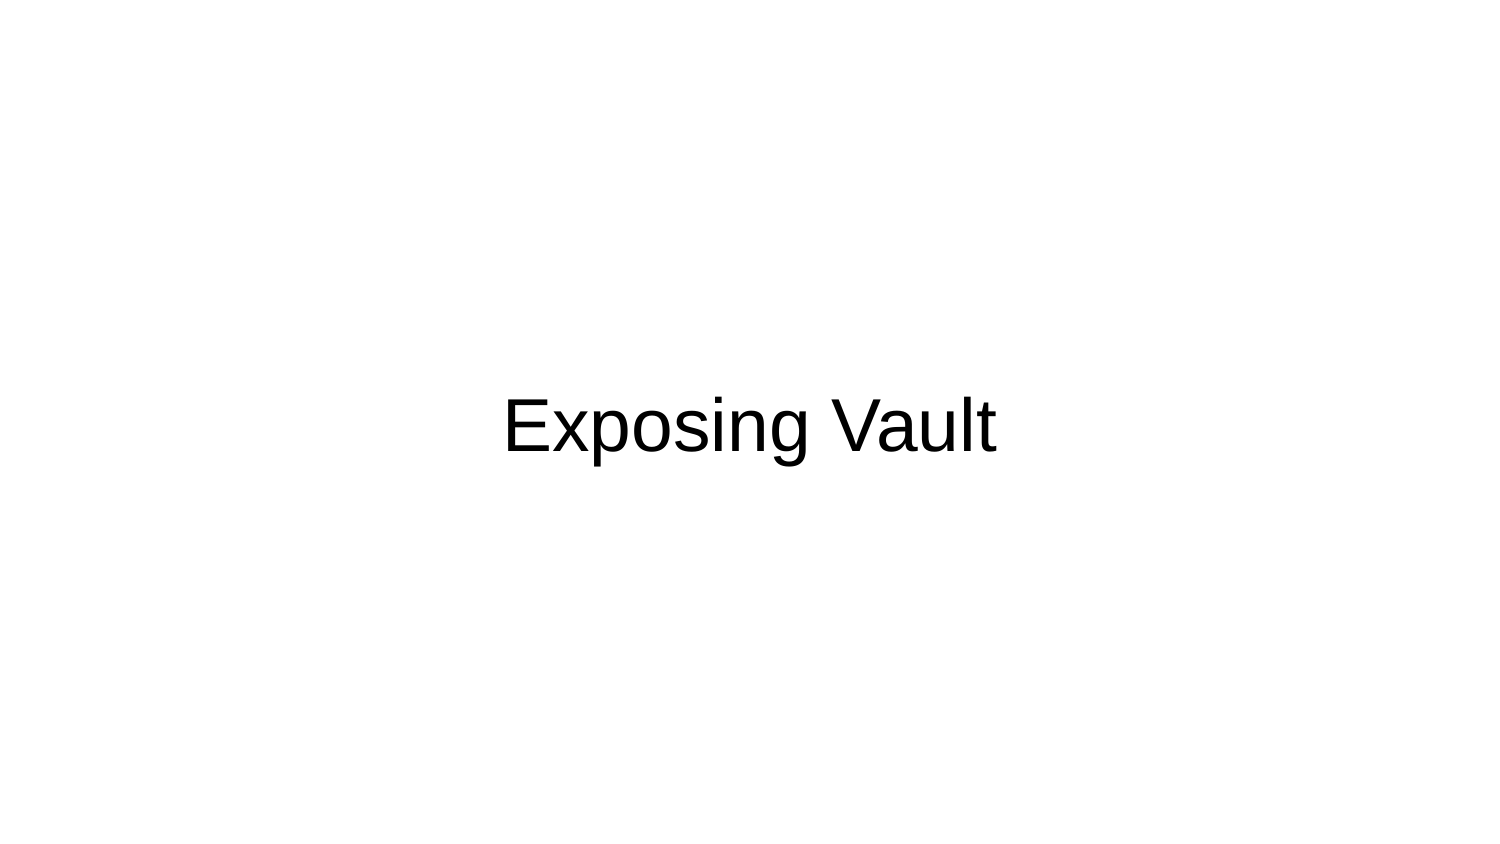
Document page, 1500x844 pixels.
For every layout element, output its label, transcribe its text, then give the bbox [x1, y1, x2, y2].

title Exposing Vault [51, 352, 1449, 491]
